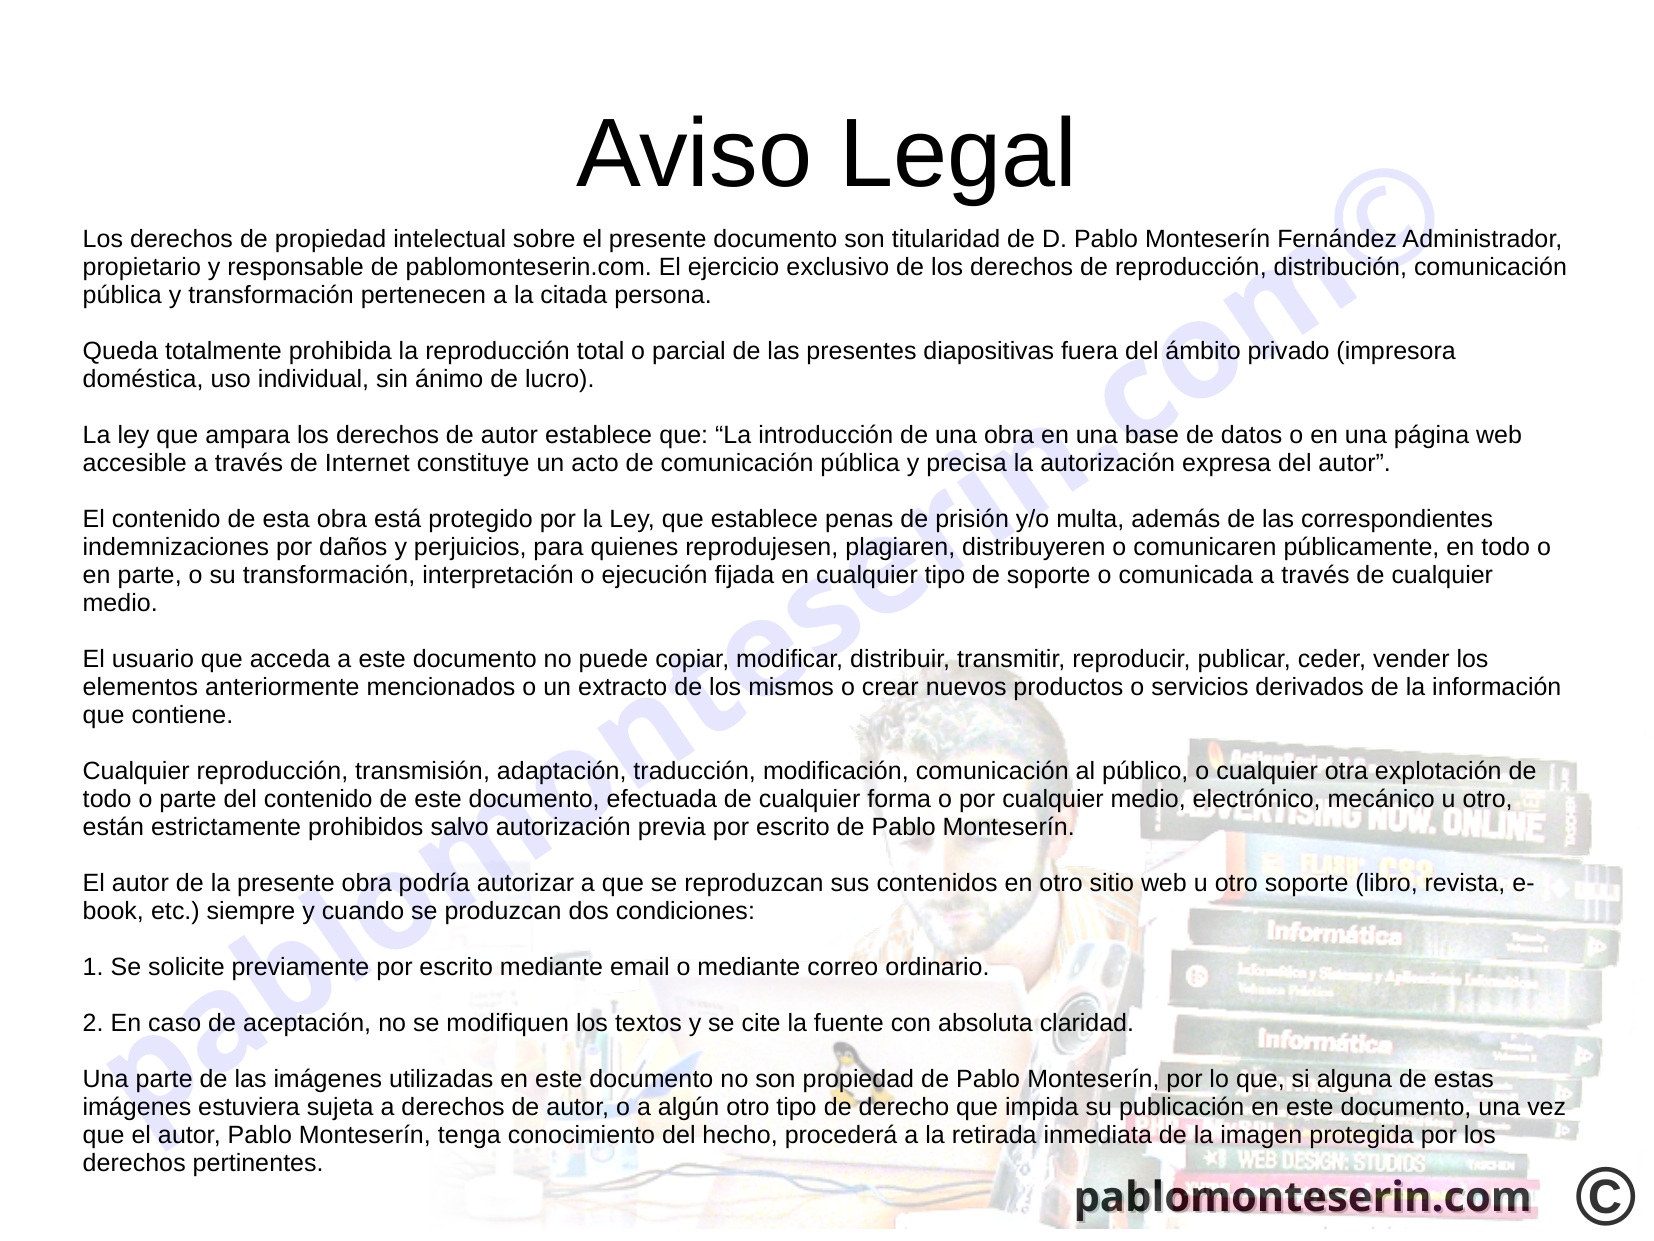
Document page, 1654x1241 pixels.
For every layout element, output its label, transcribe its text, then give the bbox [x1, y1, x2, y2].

subtitle Los derechos de propiedad intelectual sobre el presente documento son titularidad de D. Pablo Monteserín Fernández Administrador, propietario y responsable de pablomonteserin.com. El ejercicio exclusivo de los derechos de reproducción, distribución, comunicación pública y transformación pertenecen a la citada persona. Queda totalmente prohibida la reproducción total o parcial de las presentes diapositivas fuera del ámbito privado (impresora doméstica, uso individual, sin ánimo de lucro). La ley que ampara los derechos de autor establece que: “La introducción de una obra en una base de datos o en una página web accesible a través de Internet constituye un acto de comunicación pública y precisa la autorización expresa del autor”. El contenido de esta obra está protegido por la Ley, que establece penas de prisión y/o multa, además de las correspondientes indemnizaciones por daños y perjuicios, para quienes reprodujesen, plagiaren, distribuyeren o comunicaren públicamente, en todo o en parte, o su transformación, interpretación o ejecución fijada en cualquier tipo de soporte o comunicada a través de cualquier medio. El usuario que acceda a este documento no puede copiar, modificar, distribuir, transmitir, reproducir, publicar, ceder, vender los elementos anteriormente mencionados o un extracto de los mismos o crear nuevos productos o servicios derivados de la información que contiene. Cualquier reproducción, transmisión, adaptación, traducción, modificación, comunicación al público, o cualquier otra explotación de todo o parte del contenido de este documento, efectuada de cualquier forma o por cualquier medio, electrónico, mecánico u otro, están estrictamente prohibidos salvo autorización previa por escrito de Pablo Monteserín. El autor de la presente obra podría autorizar a que se reproduzcan sus contenidos en otro sitio web u otro soporte (libro, revista, e-book, etc.) siempre y cuando se produzcan dos condiciones: 1. Se solicite previamente por escrito mediante email o mediante correo ordinario. 2. En caso de aceptación, no se modifiquen los textos y se cite la fuente con absoluta claridad. Una parte de las imágenes utilizadas en este documento no son propiedad de Pablo Monteserín, por lo que, si alguna de estas imágenes estuviera sujeta a derechos de autor, o a algún otro tipo de derecho que impida su publicación en este documento, una vez que el autor, Pablo Monteserín, tenga conocimiento del hecho, procederá a la retirada inmediata de la imagen protegida por los derechos pertinentes. [82, 224, 1571, 1205]
title Aviso Legal [82, 49, 1571, 224]
picture [412, 640, 1654, 1229]
